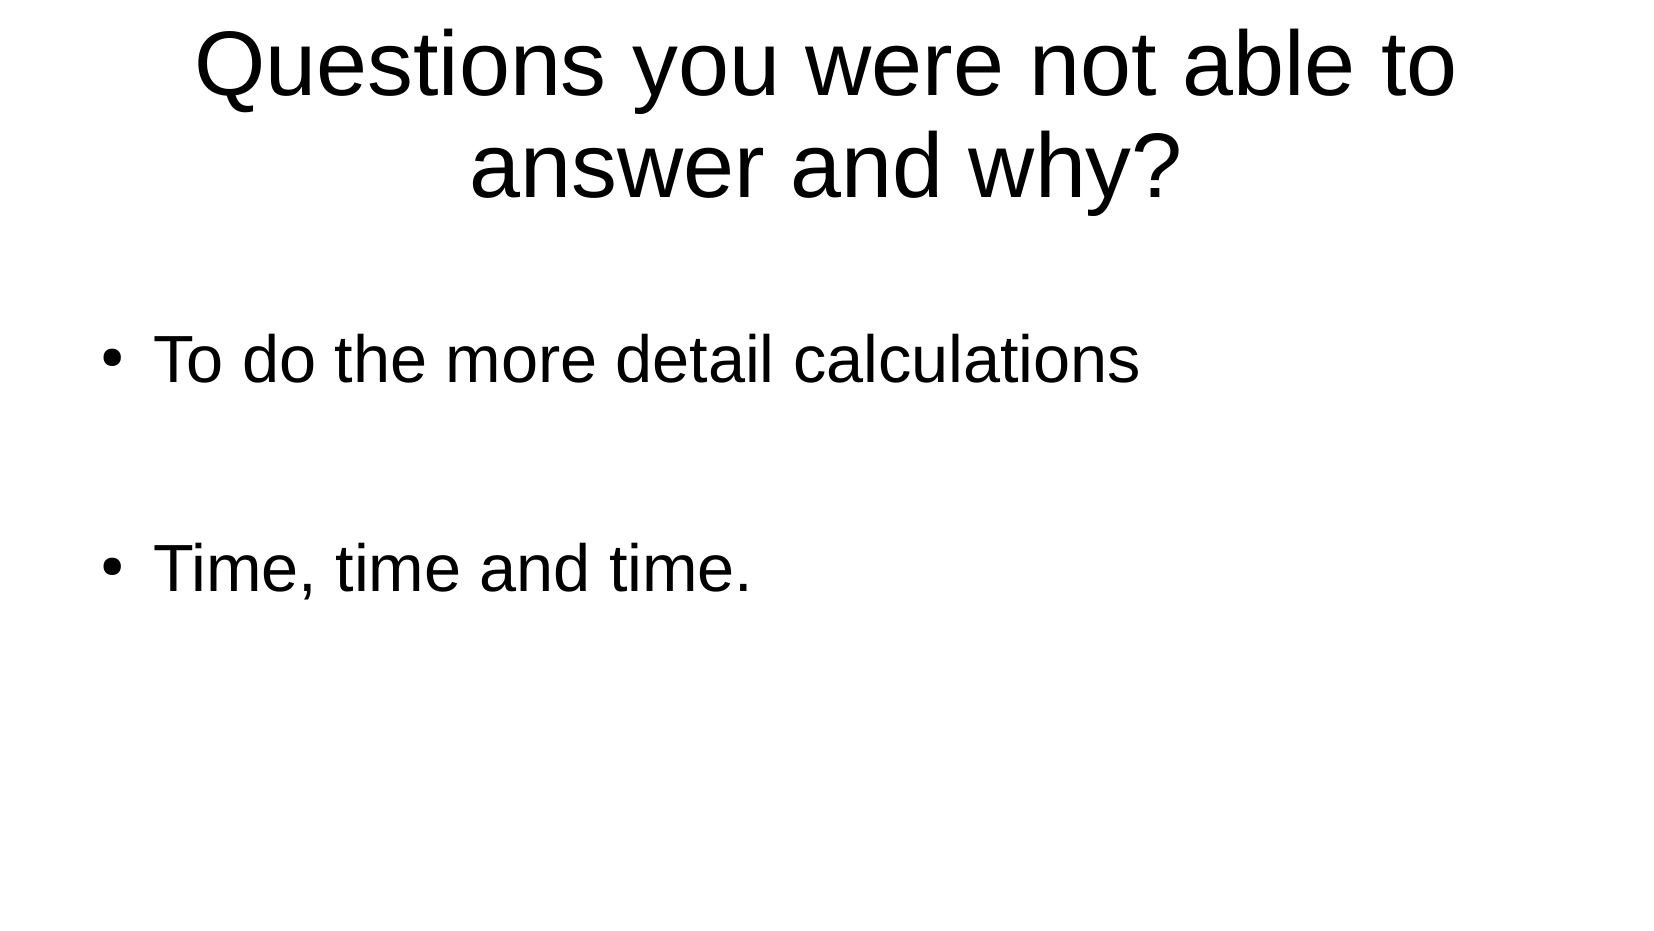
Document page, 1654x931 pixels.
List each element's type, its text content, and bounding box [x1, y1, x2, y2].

title Questions you were not able to answer and why? [82, 12, 1571, 217]
list To do the more detail calculations Time, time and time. [82, 217, 1571, 758]
